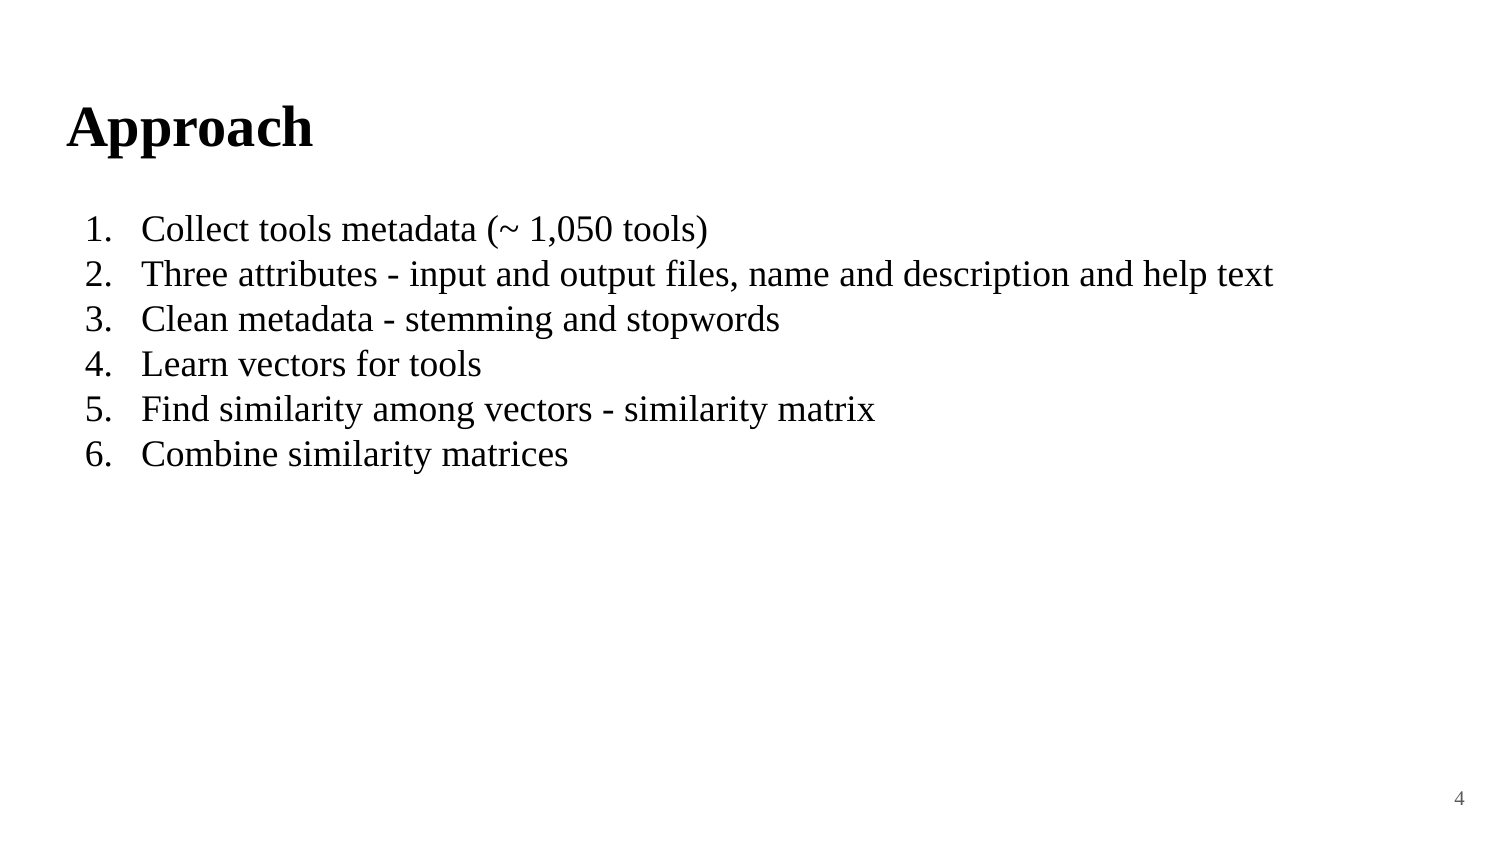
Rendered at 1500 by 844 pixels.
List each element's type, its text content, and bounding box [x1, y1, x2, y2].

list Collect tools metadata (~ 1,050 tools) Three attributes - input and output files, name and description and help text Clean metadata - stemming and stopwords Learn vectors for tools Find similarity among vectors - similarity matrix Combine similarity matrices [51, 189, 1449, 819]
slide_number <number> [1389, 764, 1480, 830]
title Approach [51, 72, 1449, 167]
